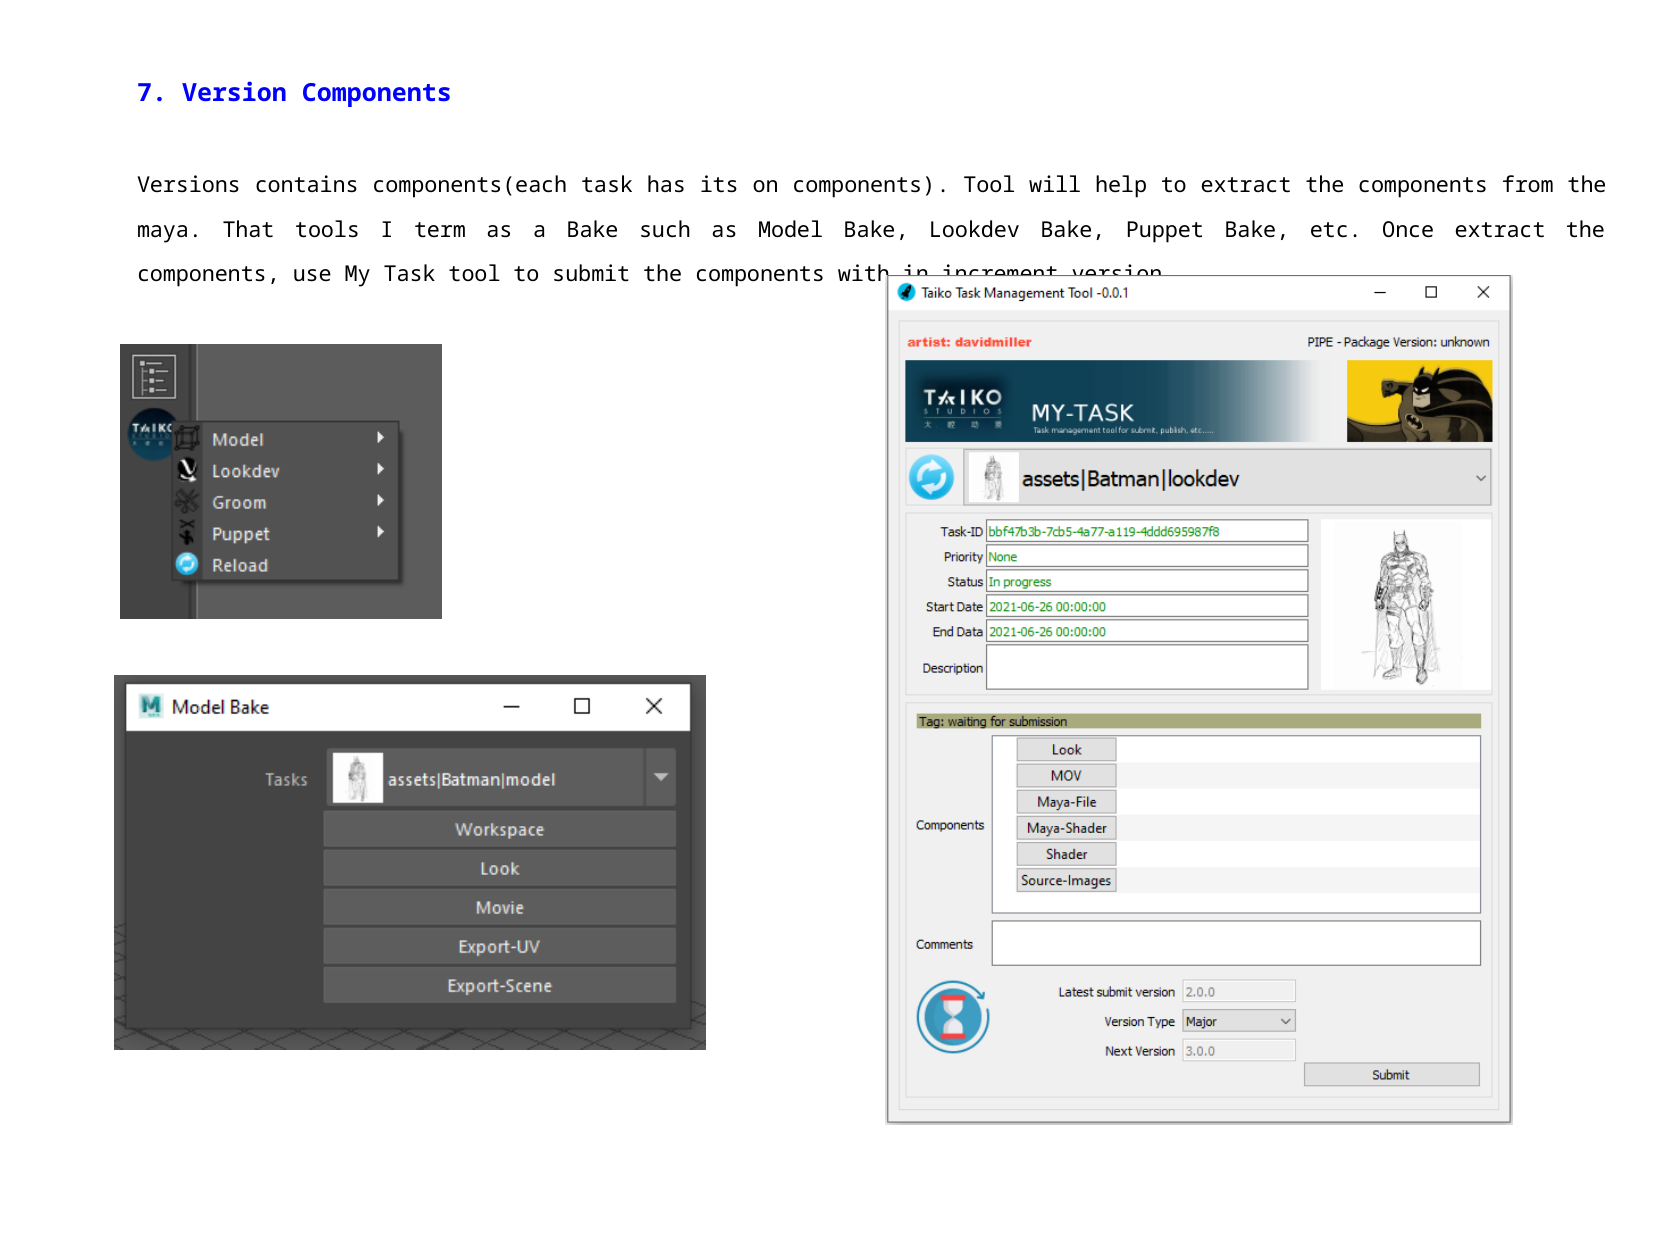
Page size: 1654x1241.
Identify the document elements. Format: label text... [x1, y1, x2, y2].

picture [114, 675, 706, 1051]
picture [120, 344, 442, 619]
text_box 7. Version Components Versions contains components(each task has its on components). Tool will help to extract the components from the maya. That tools I term as a Bake such as Model Bake, Lookdev Bake, Puppet Bake, etc. Once extract the components, use My Task tool to submit the components with in increment version [122, 67, 1623, 439]
picture [885, 275, 1513, 1126]
